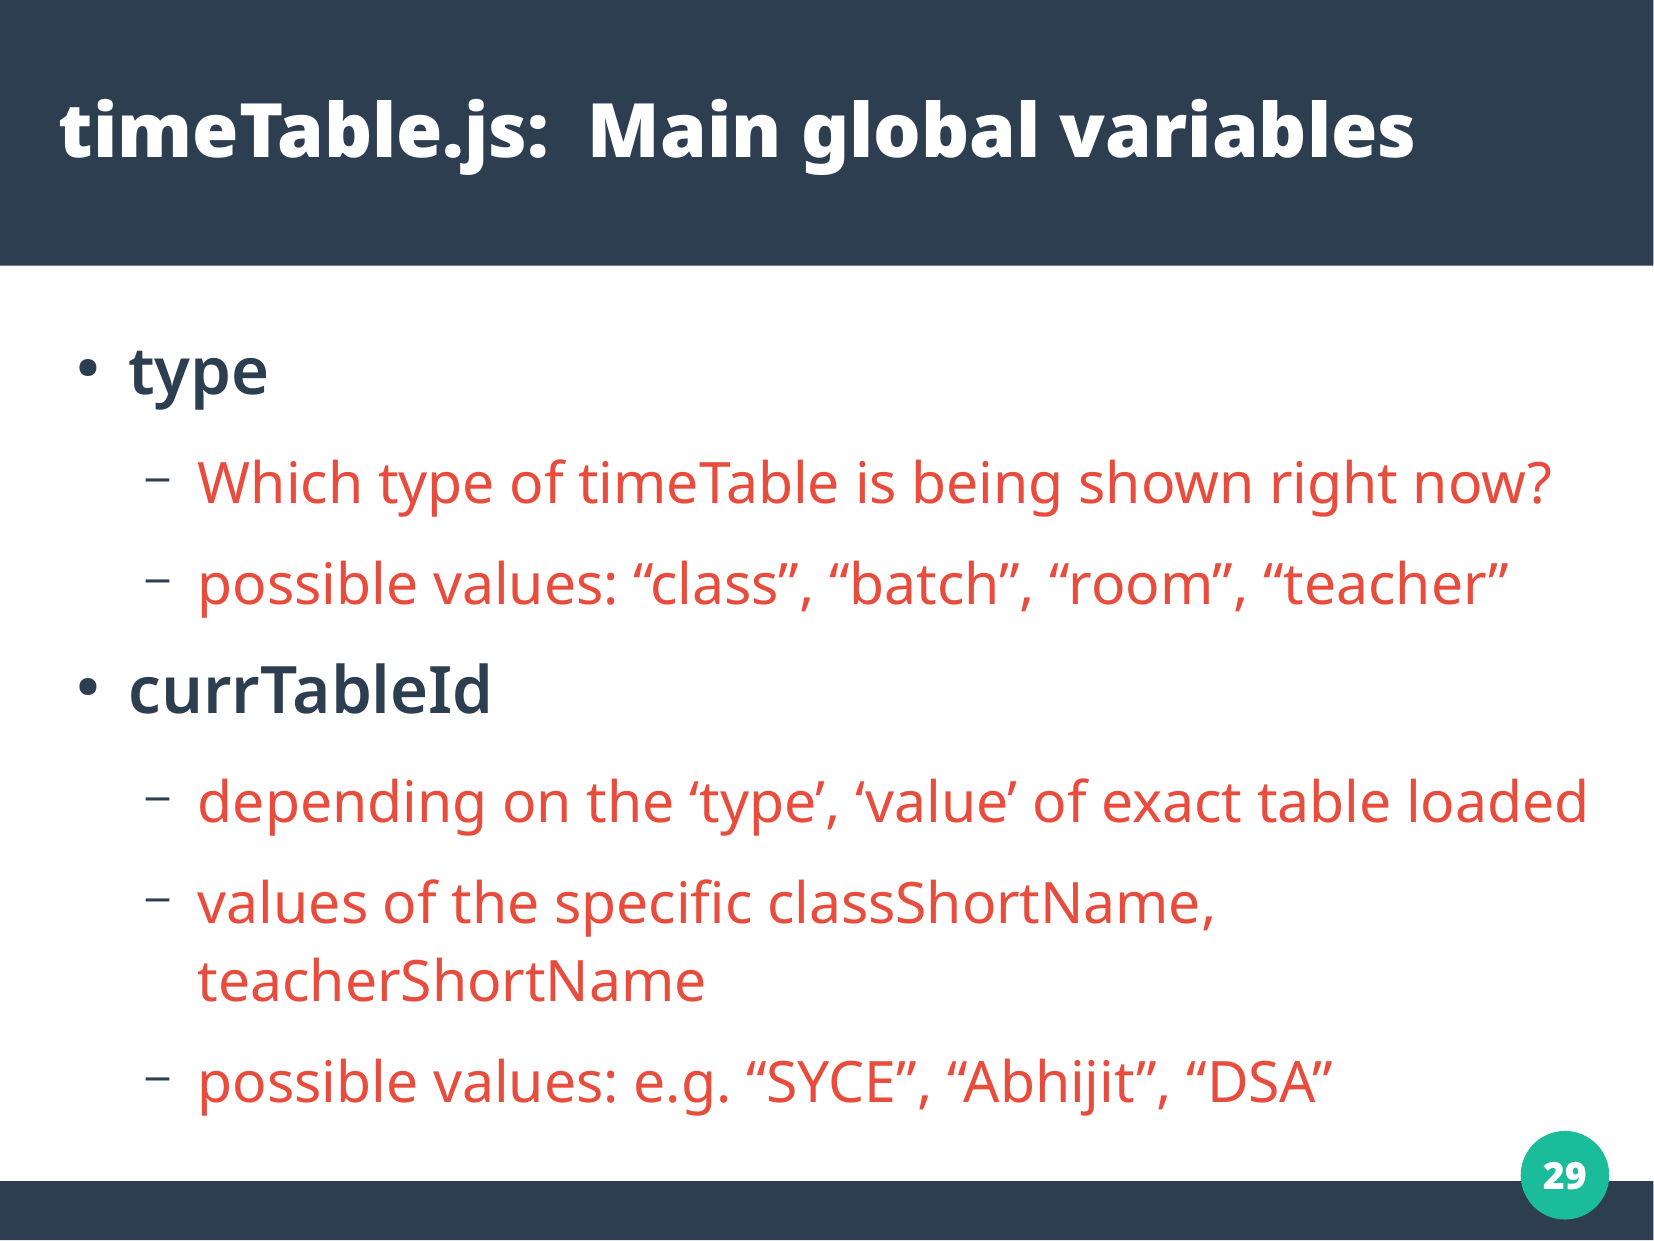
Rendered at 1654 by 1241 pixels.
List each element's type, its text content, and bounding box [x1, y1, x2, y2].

list type Which type of timeTable is being shown right now? possible values: “class”, “batch”, “room”, “teacher” currTableId depending on the ‘type’, ‘value’ of exact table loaded values of the specific classShortName, teacherShortName possible values: e.g. “SYCE”, “Abhijit”, “DSA” [59, 324, 1595, 1152]
title timeTable.js: Main global variables [59, 49, 1595, 207]
